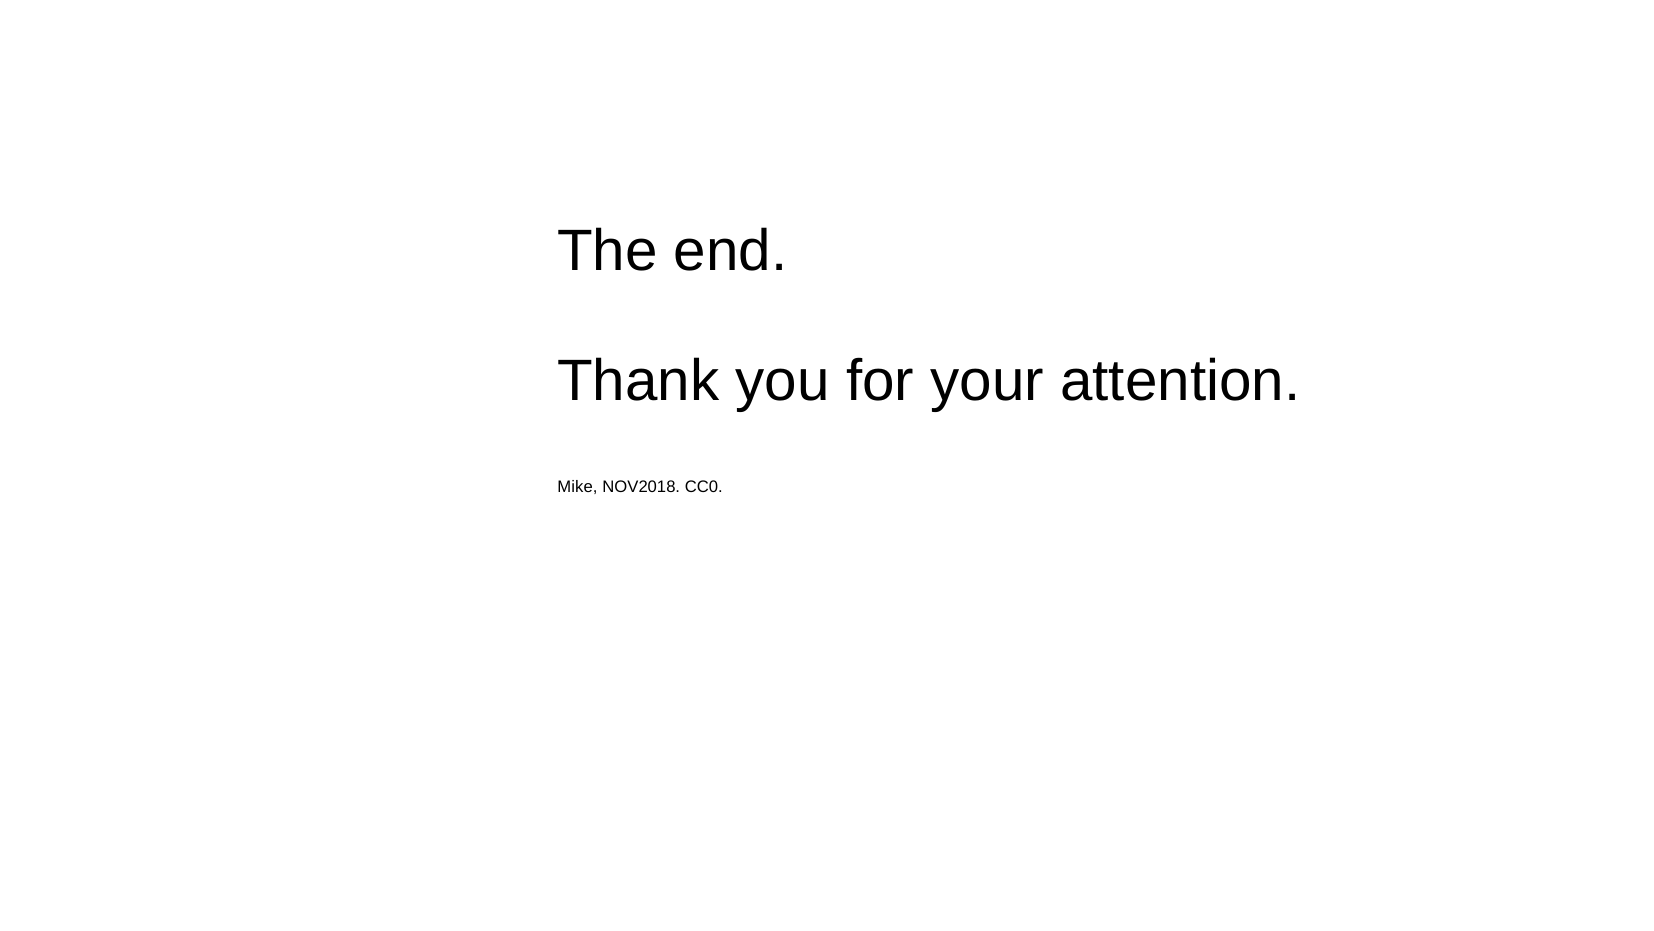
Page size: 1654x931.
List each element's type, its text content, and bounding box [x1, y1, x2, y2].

text_box The end. Thank you for your attention. Mike, NOV2018. CC0. [542, 210, 1366, 569]
